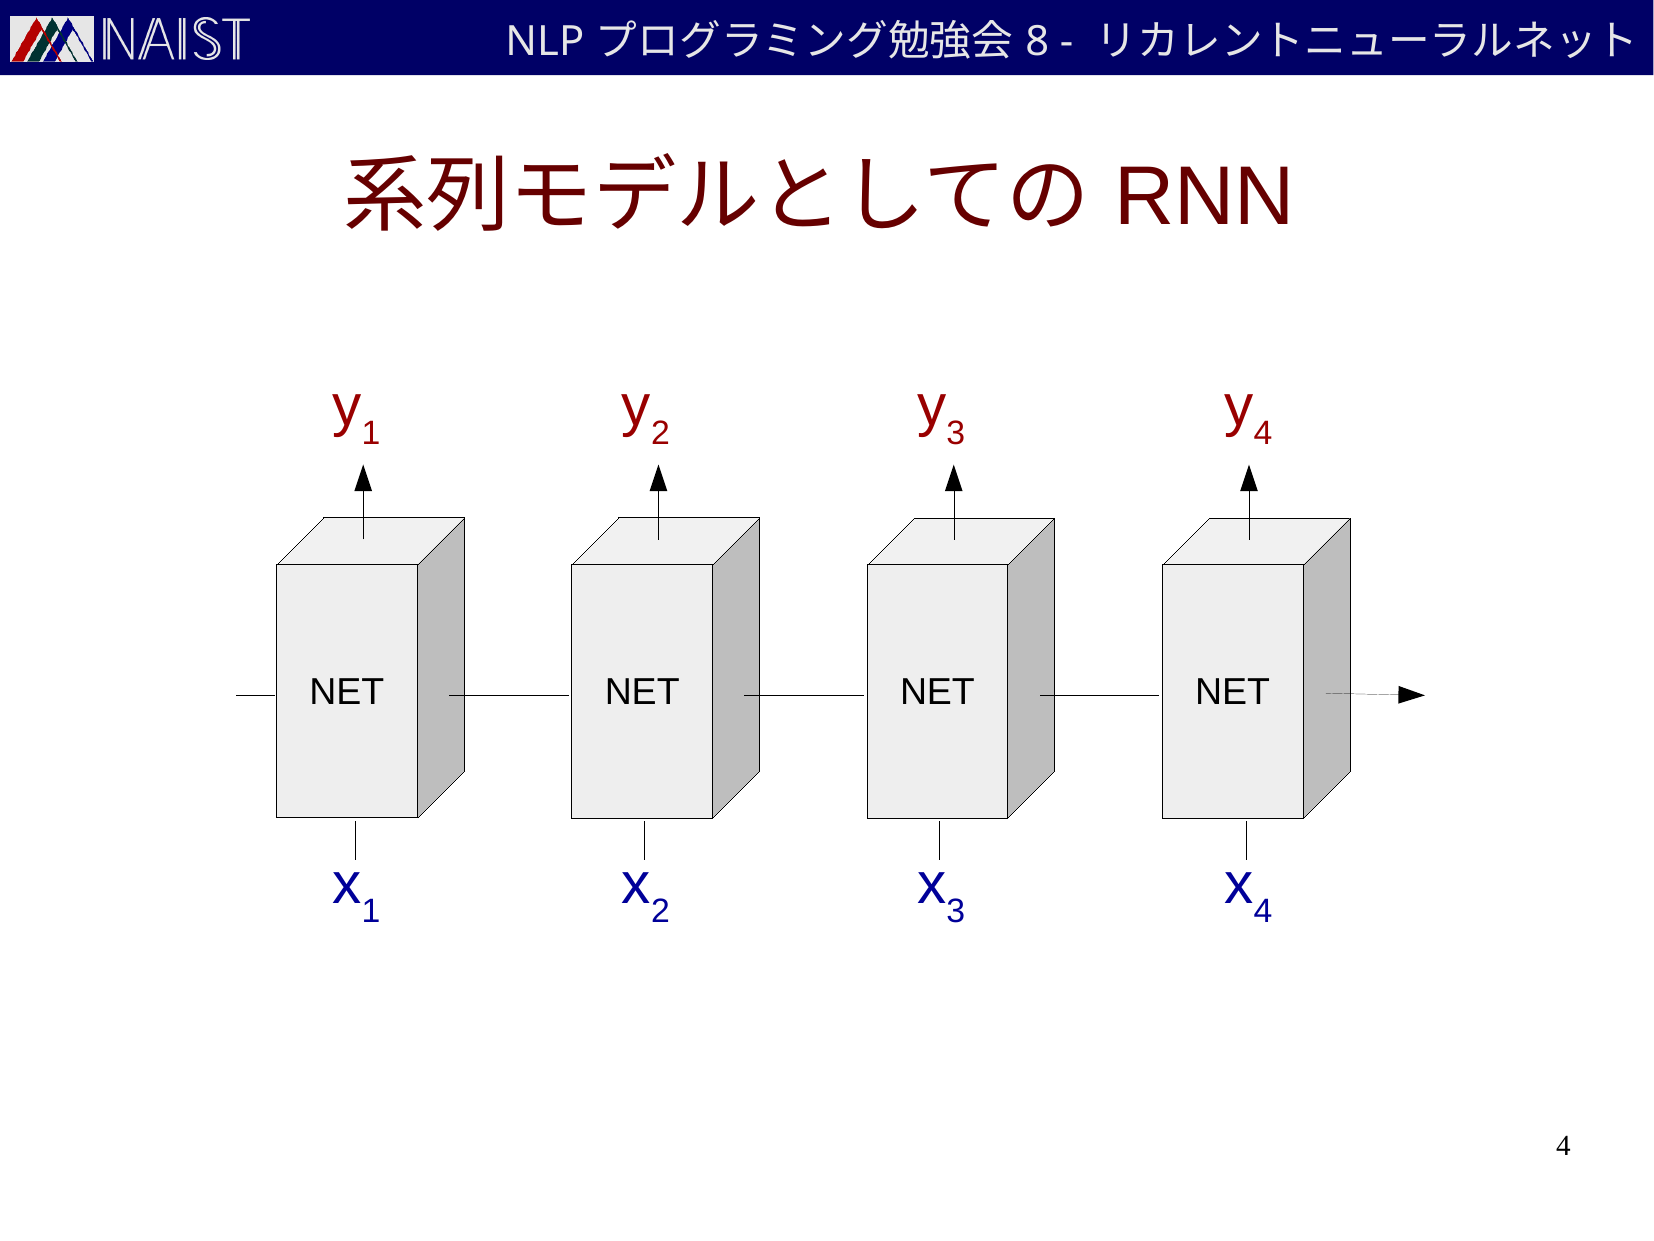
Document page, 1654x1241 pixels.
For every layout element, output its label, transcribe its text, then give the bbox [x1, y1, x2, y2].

picture [102, 17, 251, 60]
text_box y1 [1162, 518, 1349, 565]
title 系列モデルとしてのRNN [75, 92, 1564, 285]
text_box NET [571, 565, 712, 819]
text_box NET [276, 565, 417, 818]
text_box x2 [276, 517, 464, 565]
text_box x3 [902, 843, 981, 938]
text_box y4 [1209, 365, 1288, 460]
text_box x4 [867, 518, 1053, 565]
text_box y3 [902, 365, 981, 460]
text_box NET [1162, 565, 1303, 819]
text_box x2 [607, 843, 685, 938]
text_box y2 [607, 365, 685, 460]
text_box x4 [1209, 843, 1288, 938]
text_box x1 [317, 843, 396, 938]
text_box y1 [317, 365, 396, 460]
text_box NET [867, 565, 1007, 819]
picture [10, 16, 94, 62]
text_box x3 [571, 517, 759, 565]
